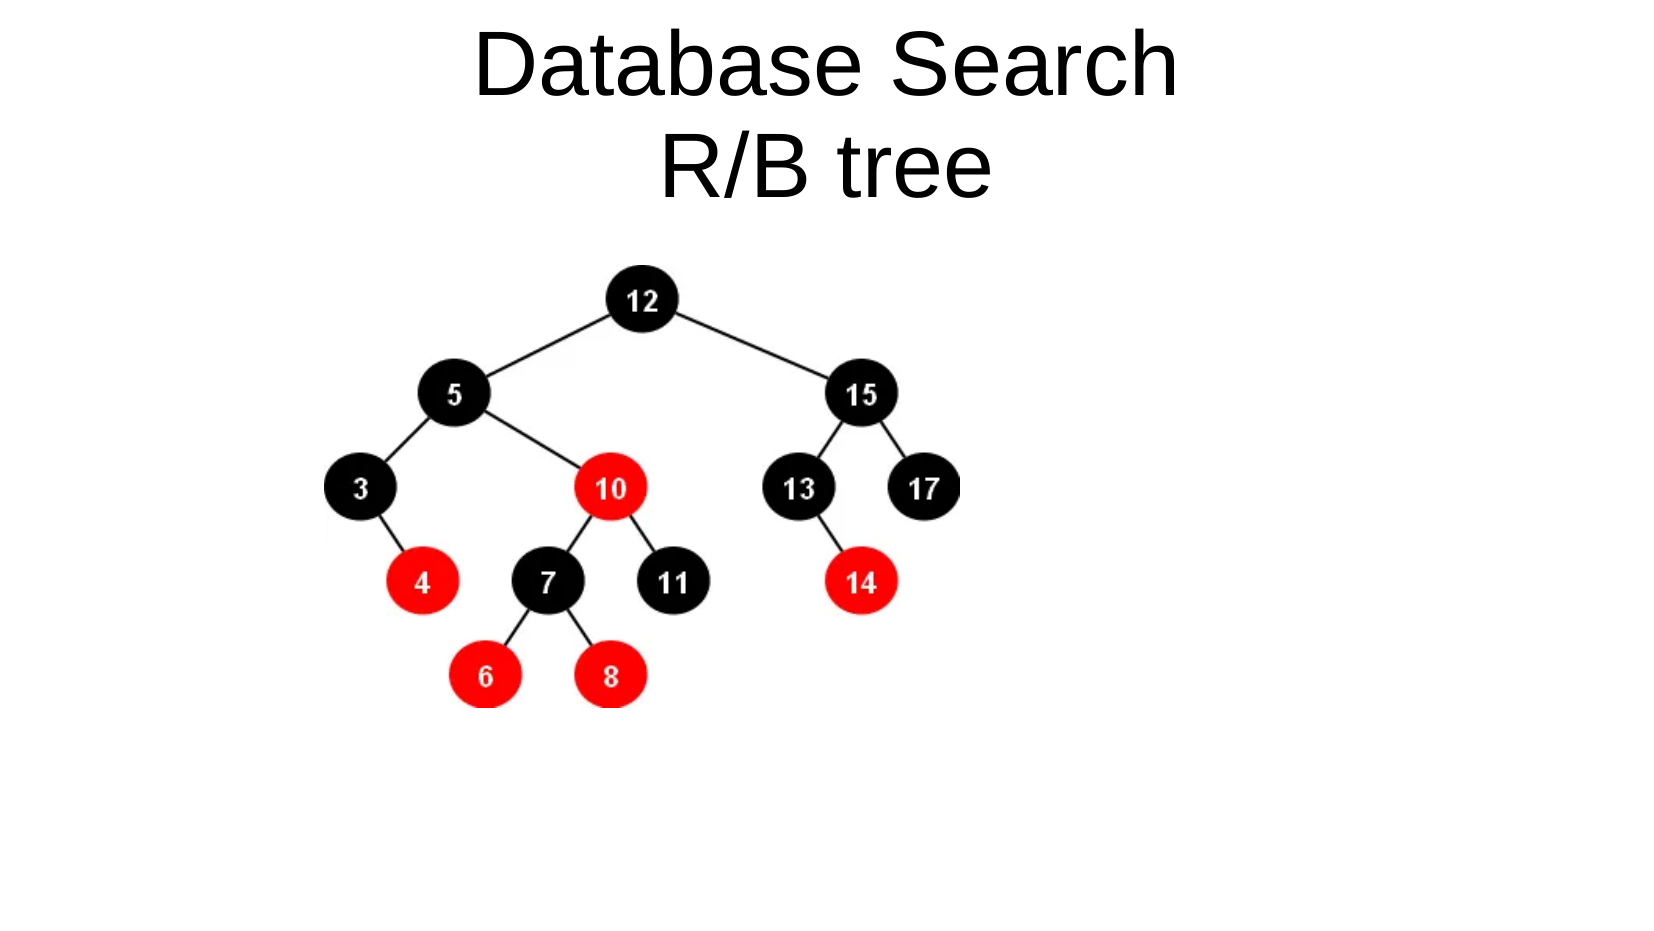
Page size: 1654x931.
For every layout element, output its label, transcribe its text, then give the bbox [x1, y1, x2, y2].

title Database Search R/B tree [82, 12, 1571, 218]
picture [324, 265, 960, 708]
